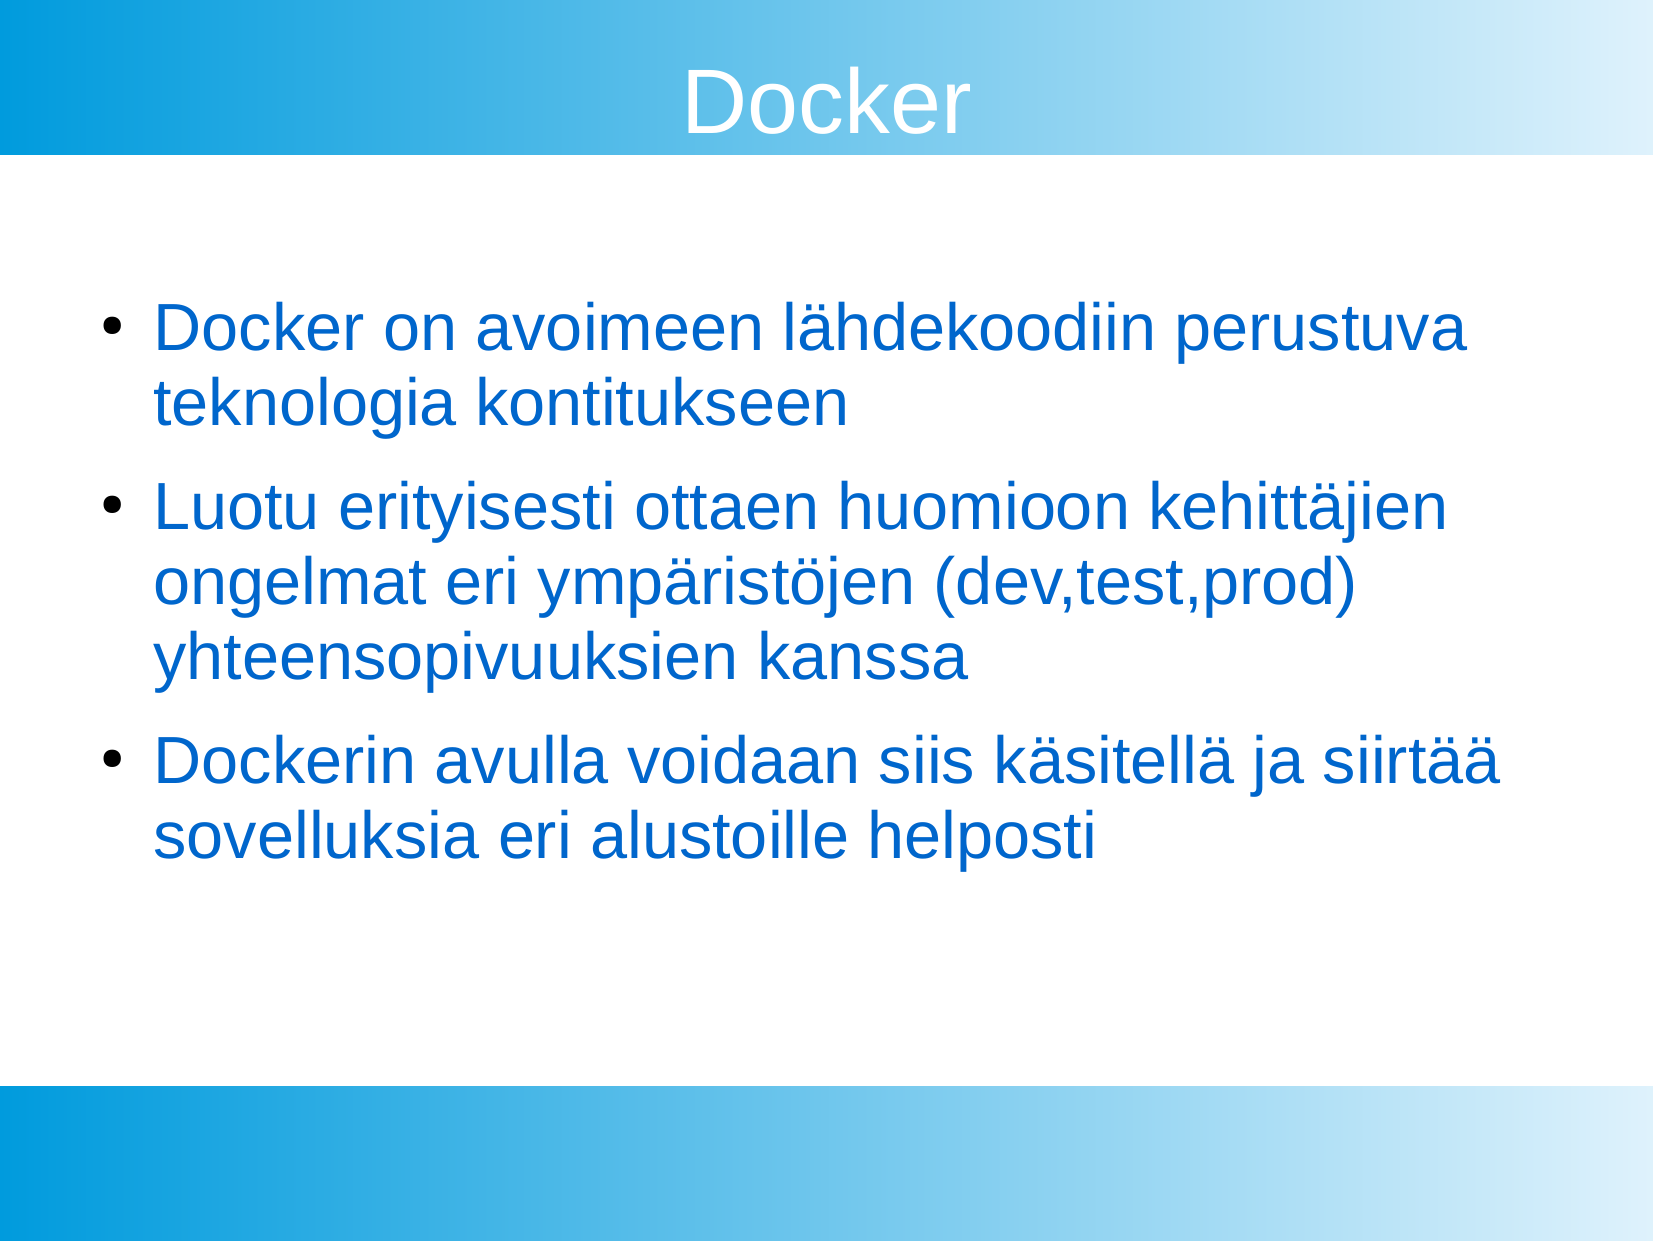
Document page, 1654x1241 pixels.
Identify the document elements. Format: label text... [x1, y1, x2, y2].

list Docker on avoimeen lähdekoodiin perustuva teknologia kontitukseen Luotu erityisesti ottaen huomioon kehittäjien ongelmat eri ympäristöjen (dev,test,prod) yhteensopivuuksien kanssa Dockerin avulla voidaan siis käsitellä ja siirtää sovelluksia eri alustoille helposti [82, 290, 1571, 1010]
title Docker [82, 49, 1571, 155]
